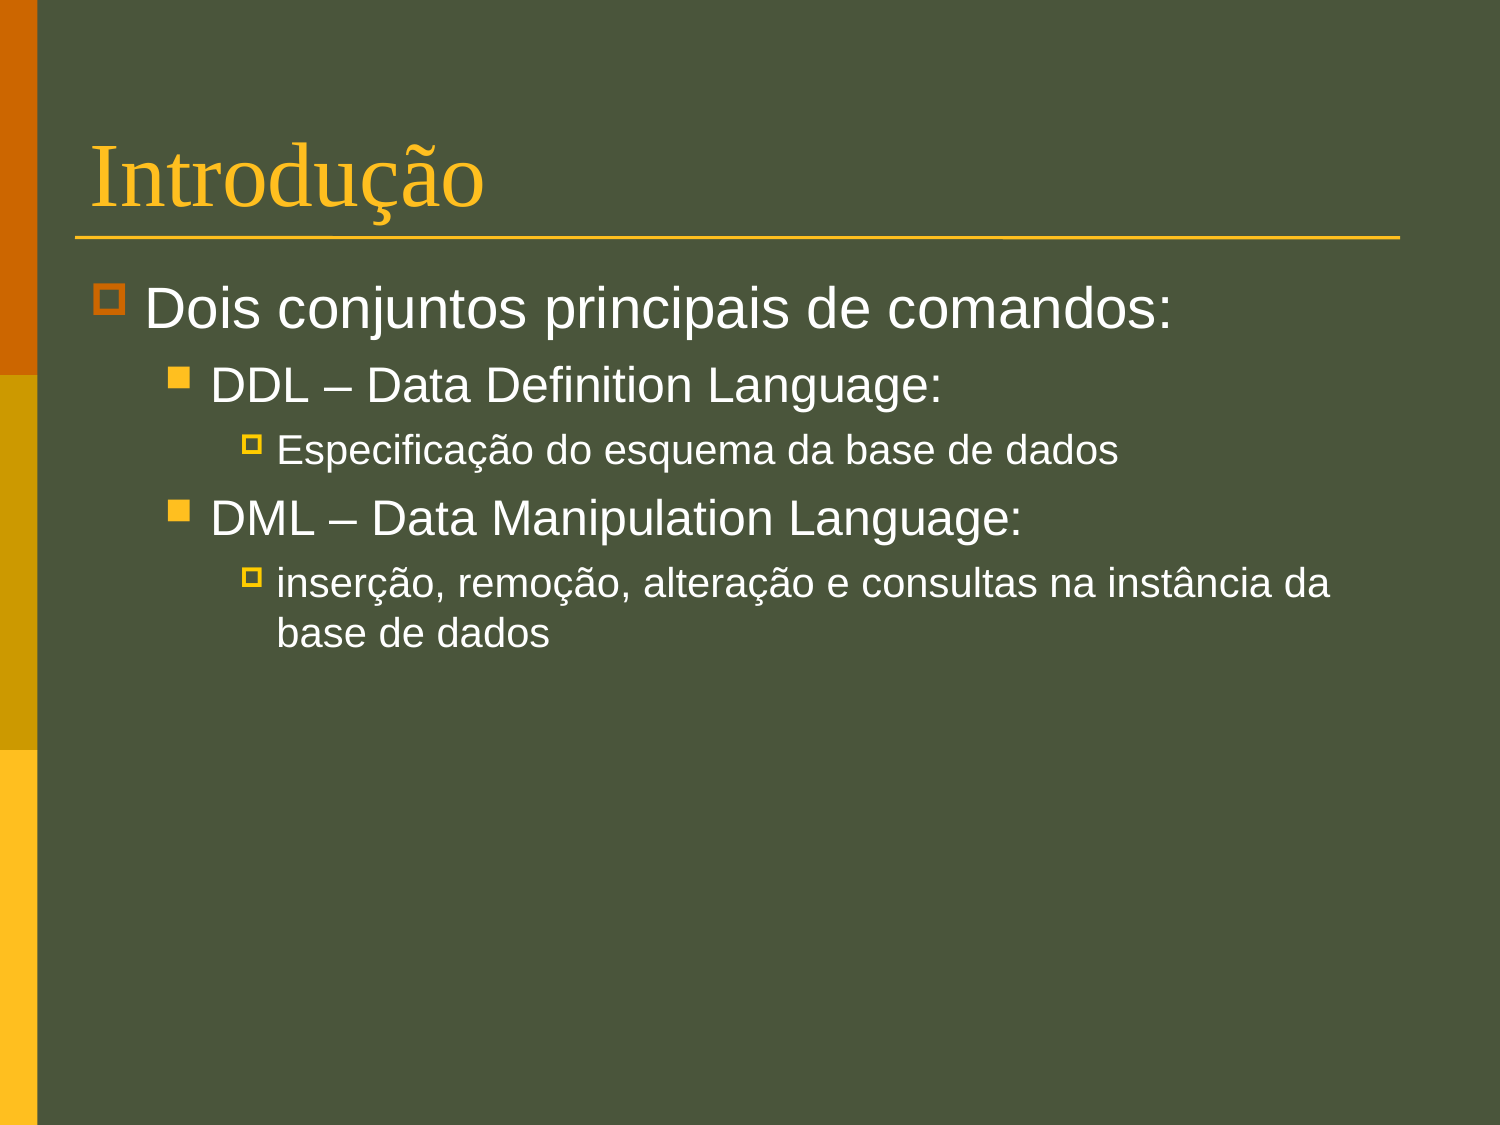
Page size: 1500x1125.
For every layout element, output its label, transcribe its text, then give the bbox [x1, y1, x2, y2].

list Dois conjuntos principais de comandos: DDL – Data Definition Language: Especificação do esquema da base de dados DML – Data Manipulation Language: inserção, remoção, alteração e consultas na instância da base de dados [75, 262, 1426, 1006]
title Introdução [75, 45, 1426, 233]
